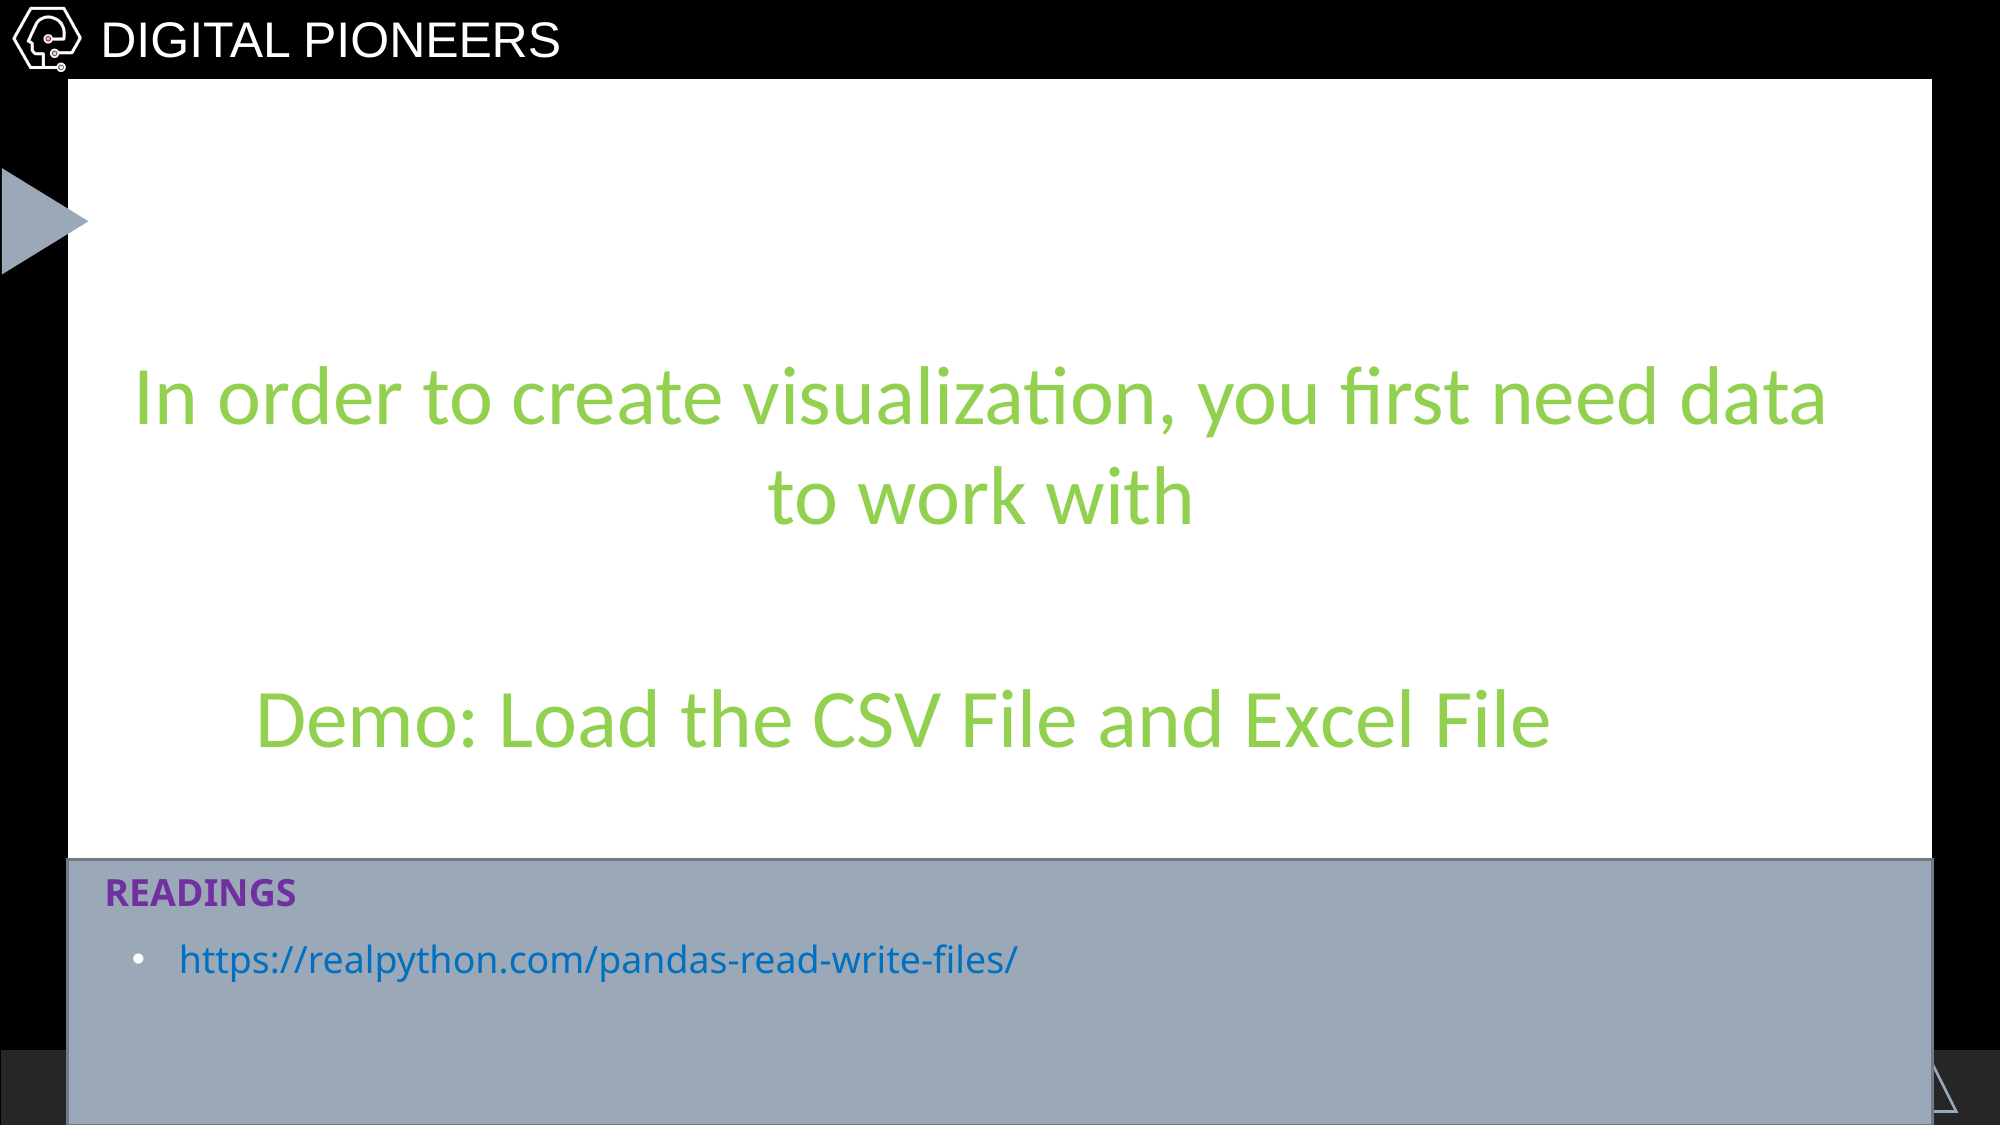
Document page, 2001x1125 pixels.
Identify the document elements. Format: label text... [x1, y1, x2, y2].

text_box READINGS [89, 861, 326, 922]
text_box [68, 860, 1933, 1125]
text_box In order to create visualization, you first need data to work with [116, 334, 1848, 552]
text_box https://realpython.com/pandas-read-write-files/ [116, 928, 1264, 989]
picture [7, 5, 85, 73]
text_box Demo: Load the CSV File and Excel File [221, 656, 1587, 773]
text_box DIGITAL PIONEERS [85, 0, 596, 76]
